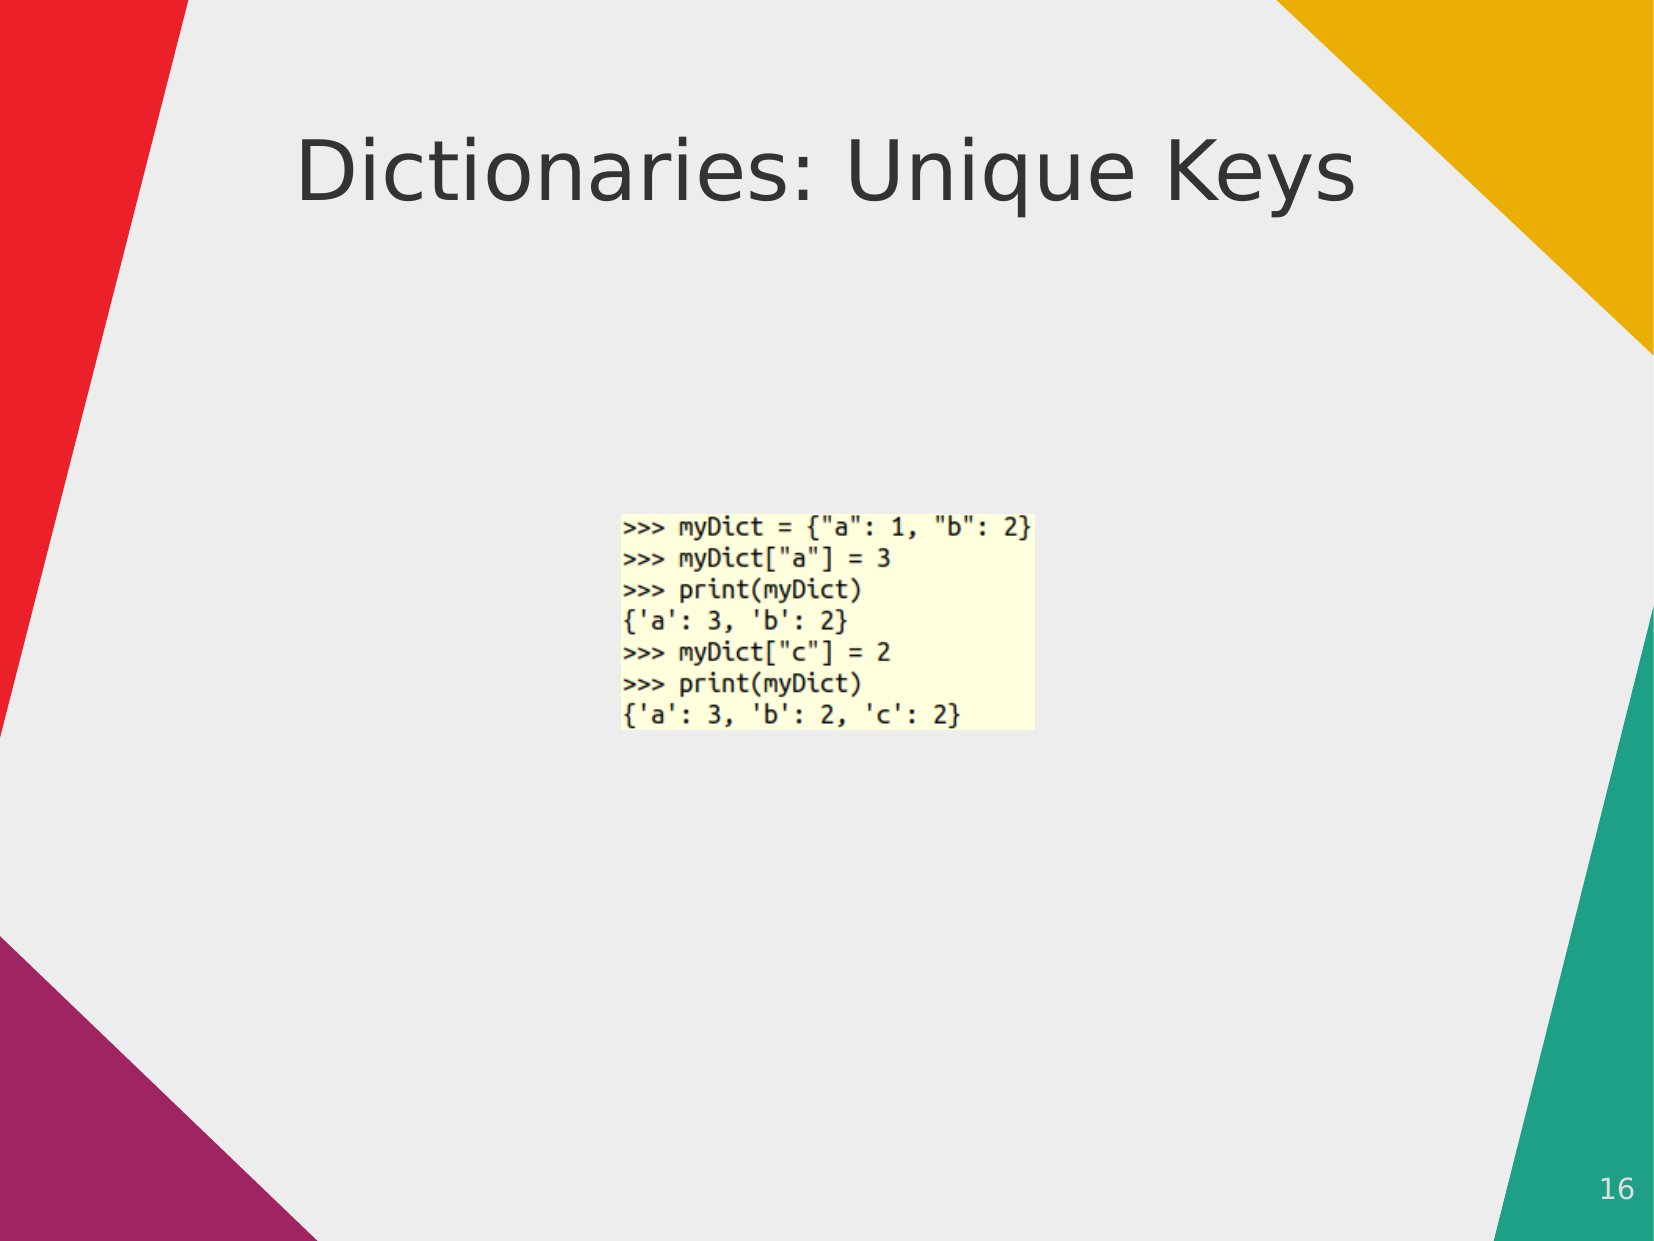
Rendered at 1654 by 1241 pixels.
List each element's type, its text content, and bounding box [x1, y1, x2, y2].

picture [621, 514, 1035, 730]
title Dictionaries: Unique Keys [114, 73, 1539, 271]
